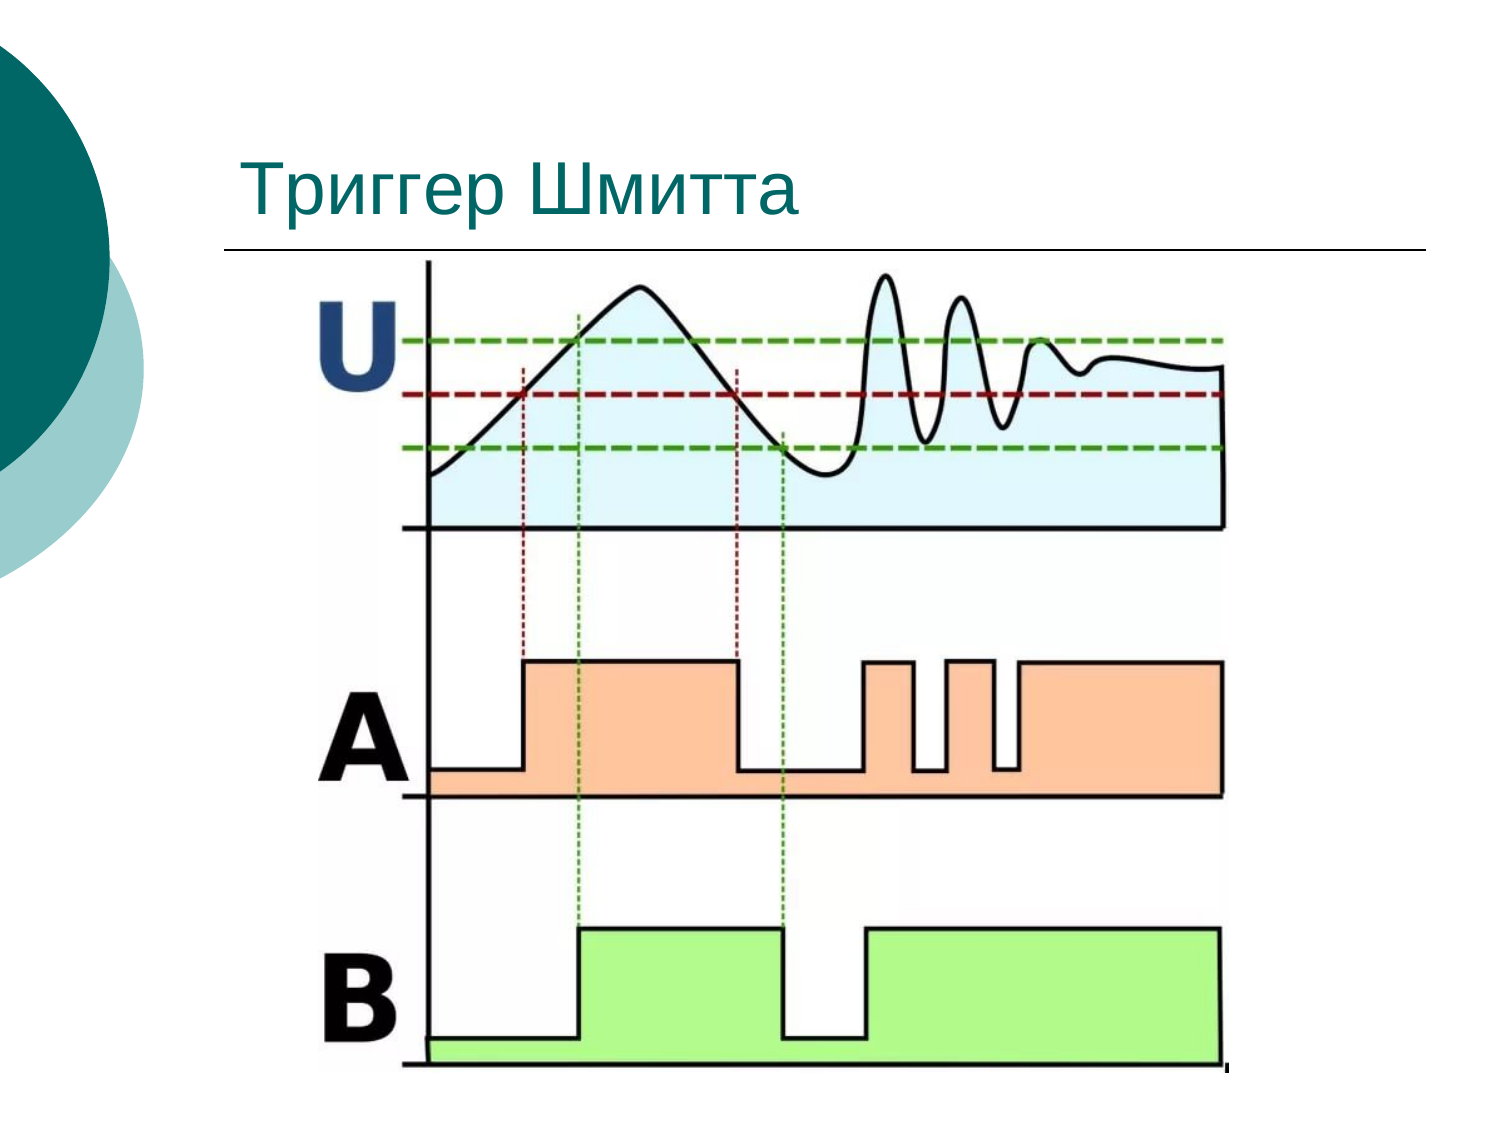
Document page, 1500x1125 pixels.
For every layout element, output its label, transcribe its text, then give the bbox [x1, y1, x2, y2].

picture [318, 259, 1229, 1073]
title Триггер Шмитта [224, 49, 1425, 237]
